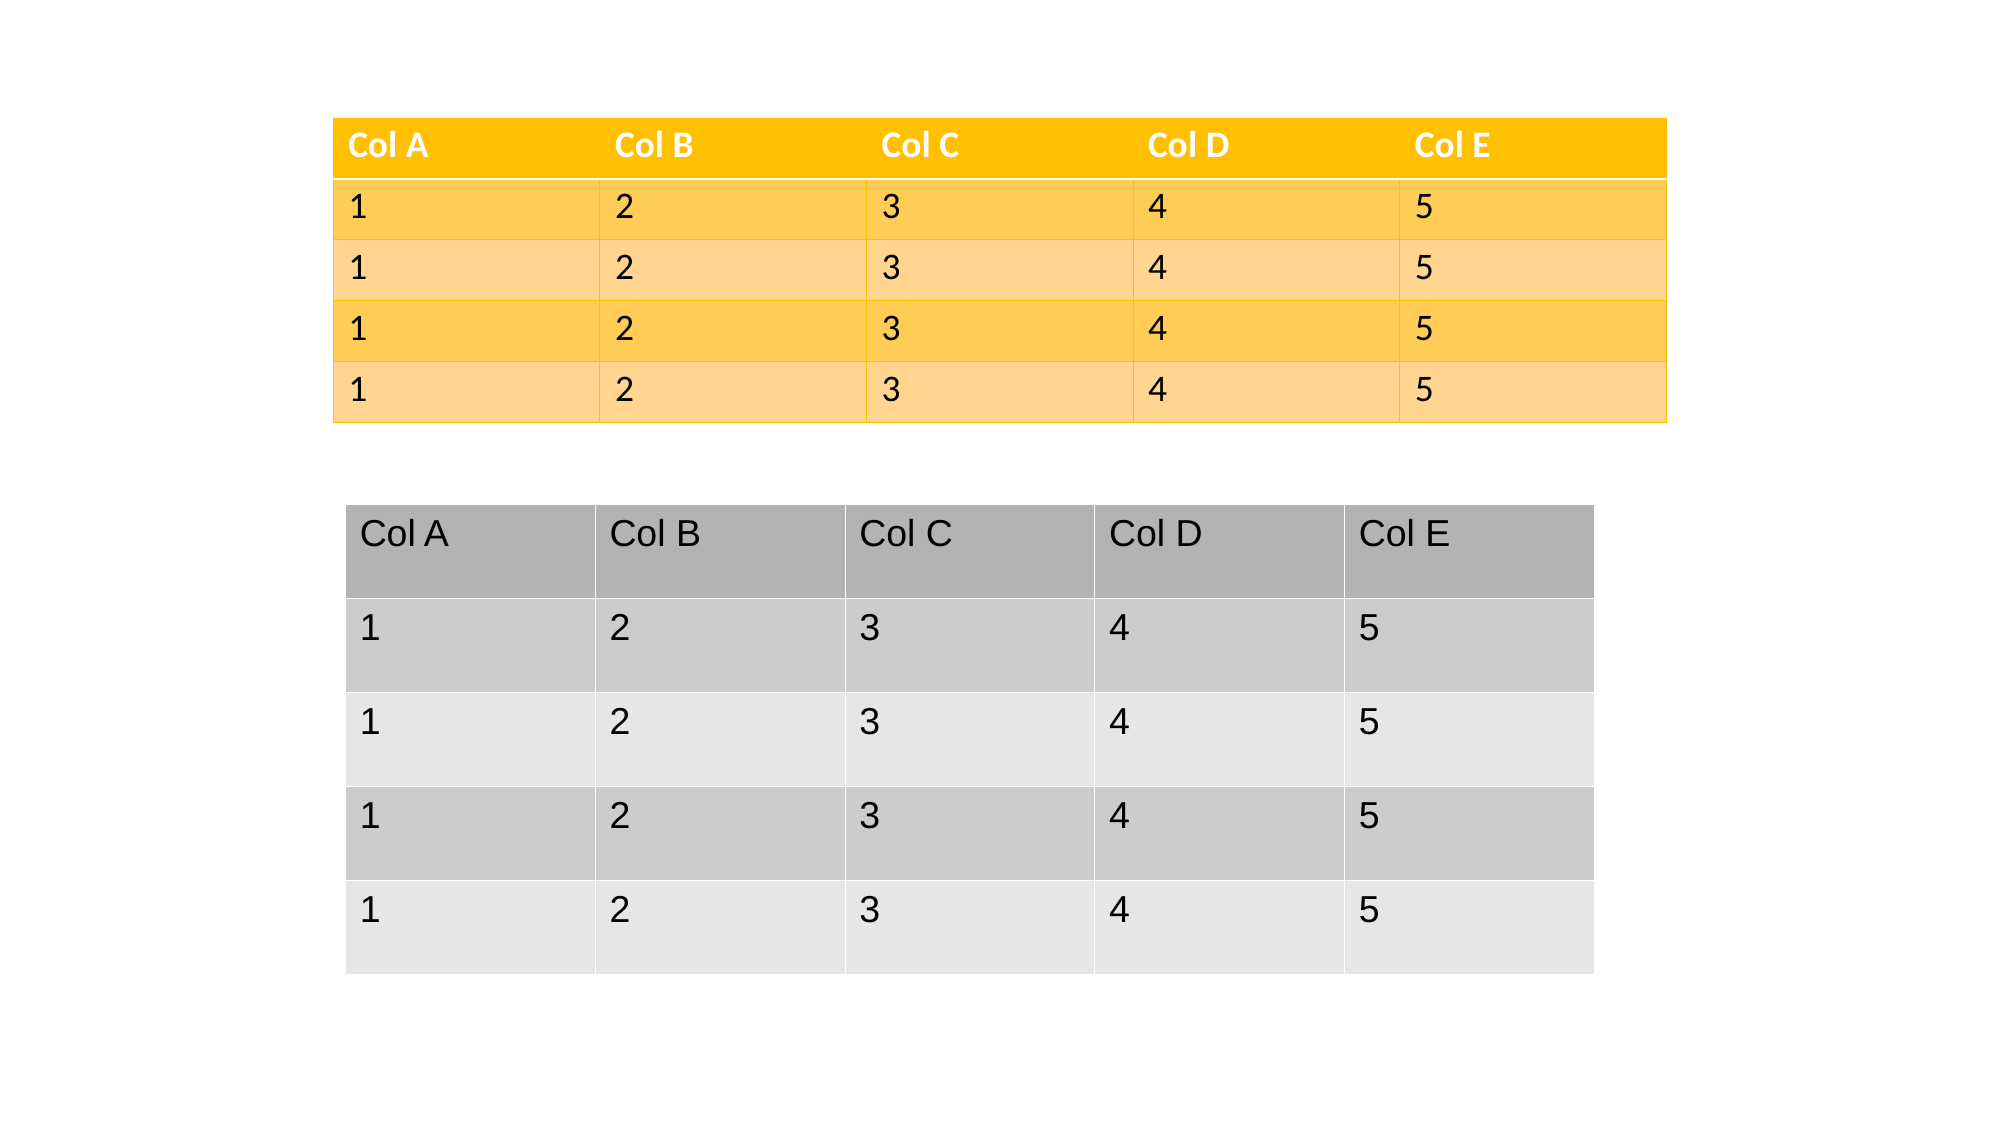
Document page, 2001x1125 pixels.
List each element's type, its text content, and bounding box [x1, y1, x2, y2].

table_cell 2 [600, 301, 866, 361]
table_cell 2 [596, 881, 845, 974]
table_cell 3 [846, 599, 1094, 692]
table_cell 5 [1400, 180, 1666, 239]
table_cell 1 [334, 362, 599, 422]
table_cell 3 [867, 240, 1133, 300]
table_header Col A [346, 505, 595, 598]
table_header Col D [1095, 505, 1344, 598]
table_cell 5 [1345, 881, 1594, 974]
table_cell 4 [1134, 362, 1399, 422]
table_cell 2 [596, 693, 845, 786]
table_header Col C [846, 505, 1094, 598]
table_cell 2 [600, 180, 866, 239]
table_header Col C [867, 119, 1133, 178]
table_cell 1 [346, 599, 595, 692]
table_cell 4 [1134, 301, 1399, 361]
table_cell 2 [600, 240, 866, 300]
table_cell 5 [1345, 599, 1594, 692]
table_cell 4 [1134, 180, 1399, 239]
table_cell 1 [334, 180, 599, 239]
table_header Col B [600, 119, 866, 178]
table_cell 1 [346, 787, 595, 880]
table_cell 2 [596, 787, 845, 880]
table_cell 1 [334, 240, 599, 300]
table_cell 1 [346, 881, 595, 974]
table_cell 3 [867, 362, 1133, 422]
table_header Col D [1134, 119, 1399, 178]
table_cell 4 [1095, 599, 1344, 692]
table_cell 4 [1134, 240, 1399, 300]
table_cell 5 [1345, 787, 1594, 880]
table_cell 3 [846, 881, 1094, 974]
table_cell 1 [346, 693, 595, 786]
table_cell 3 [867, 180, 1133, 239]
table_cell 4 [1095, 787, 1344, 880]
table_cell 3 [867, 301, 1133, 361]
table_cell 3 [846, 693, 1094, 786]
table_cell 4 [1095, 881, 1344, 974]
table_header Col B [596, 505, 845, 598]
table_cell 2 [600, 362, 866, 422]
table_cell 2 [596, 599, 845, 692]
table_header Col E [1345, 505, 1594, 598]
table_header Col A [334, 119, 599, 178]
table_header Col E [1400, 119, 1666, 178]
table_cell 1 [334, 301, 599, 361]
table_cell 5 [1400, 362, 1666, 422]
table_cell 4 [1095, 693, 1344, 786]
table_cell 5 [1400, 301, 1666, 361]
table_cell 5 [1345, 693, 1594, 786]
table_cell 5 [1400, 240, 1666, 300]
table_cell 3 [846, 787, 1094, 880]
